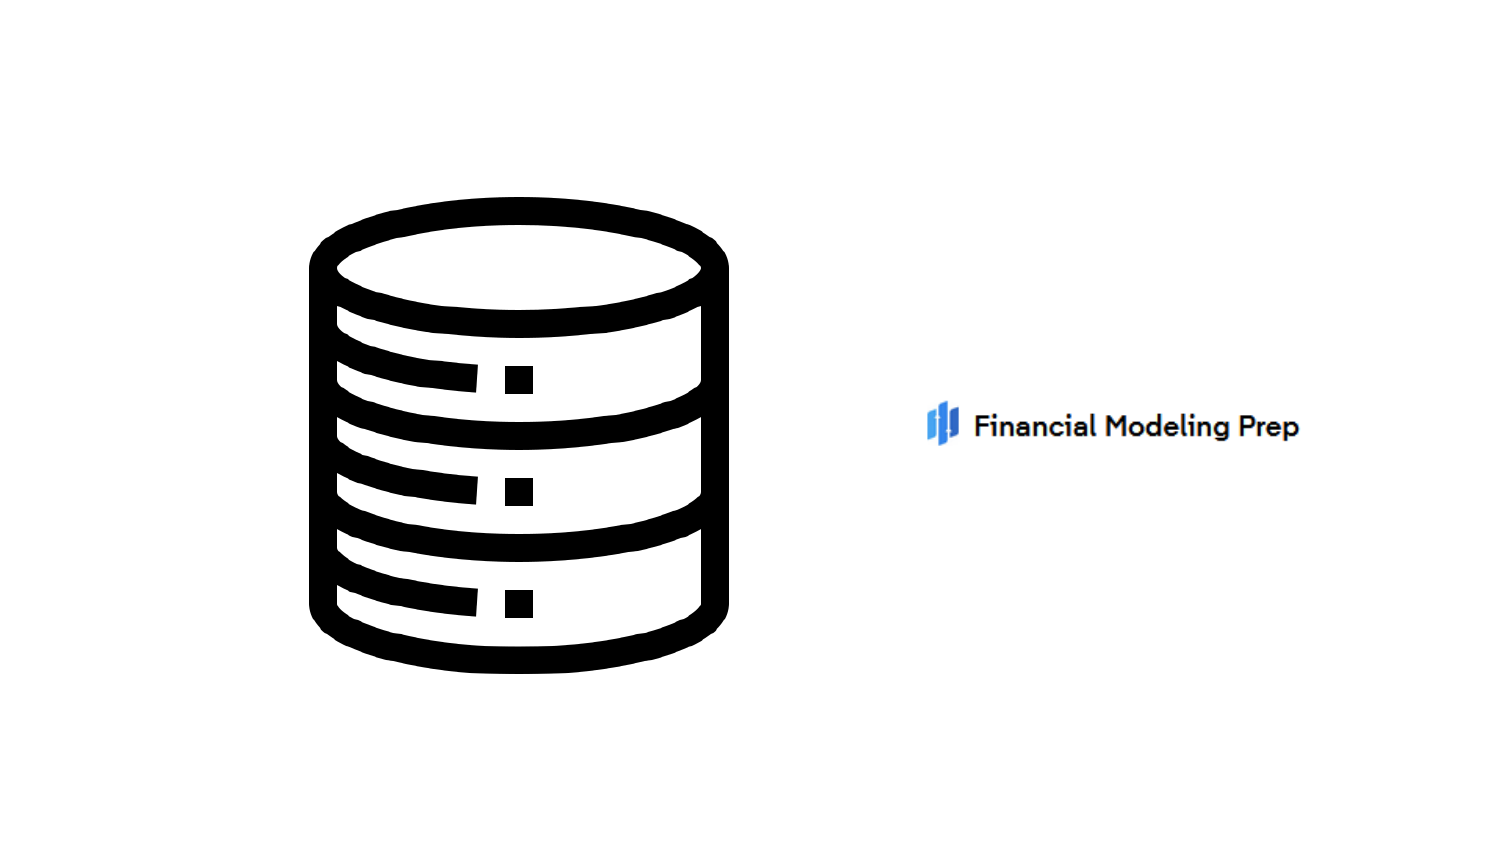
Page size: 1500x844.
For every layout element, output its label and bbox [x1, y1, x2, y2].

picture [280, 197, 757, 674]
picture [851, 390, 1319, 454]
